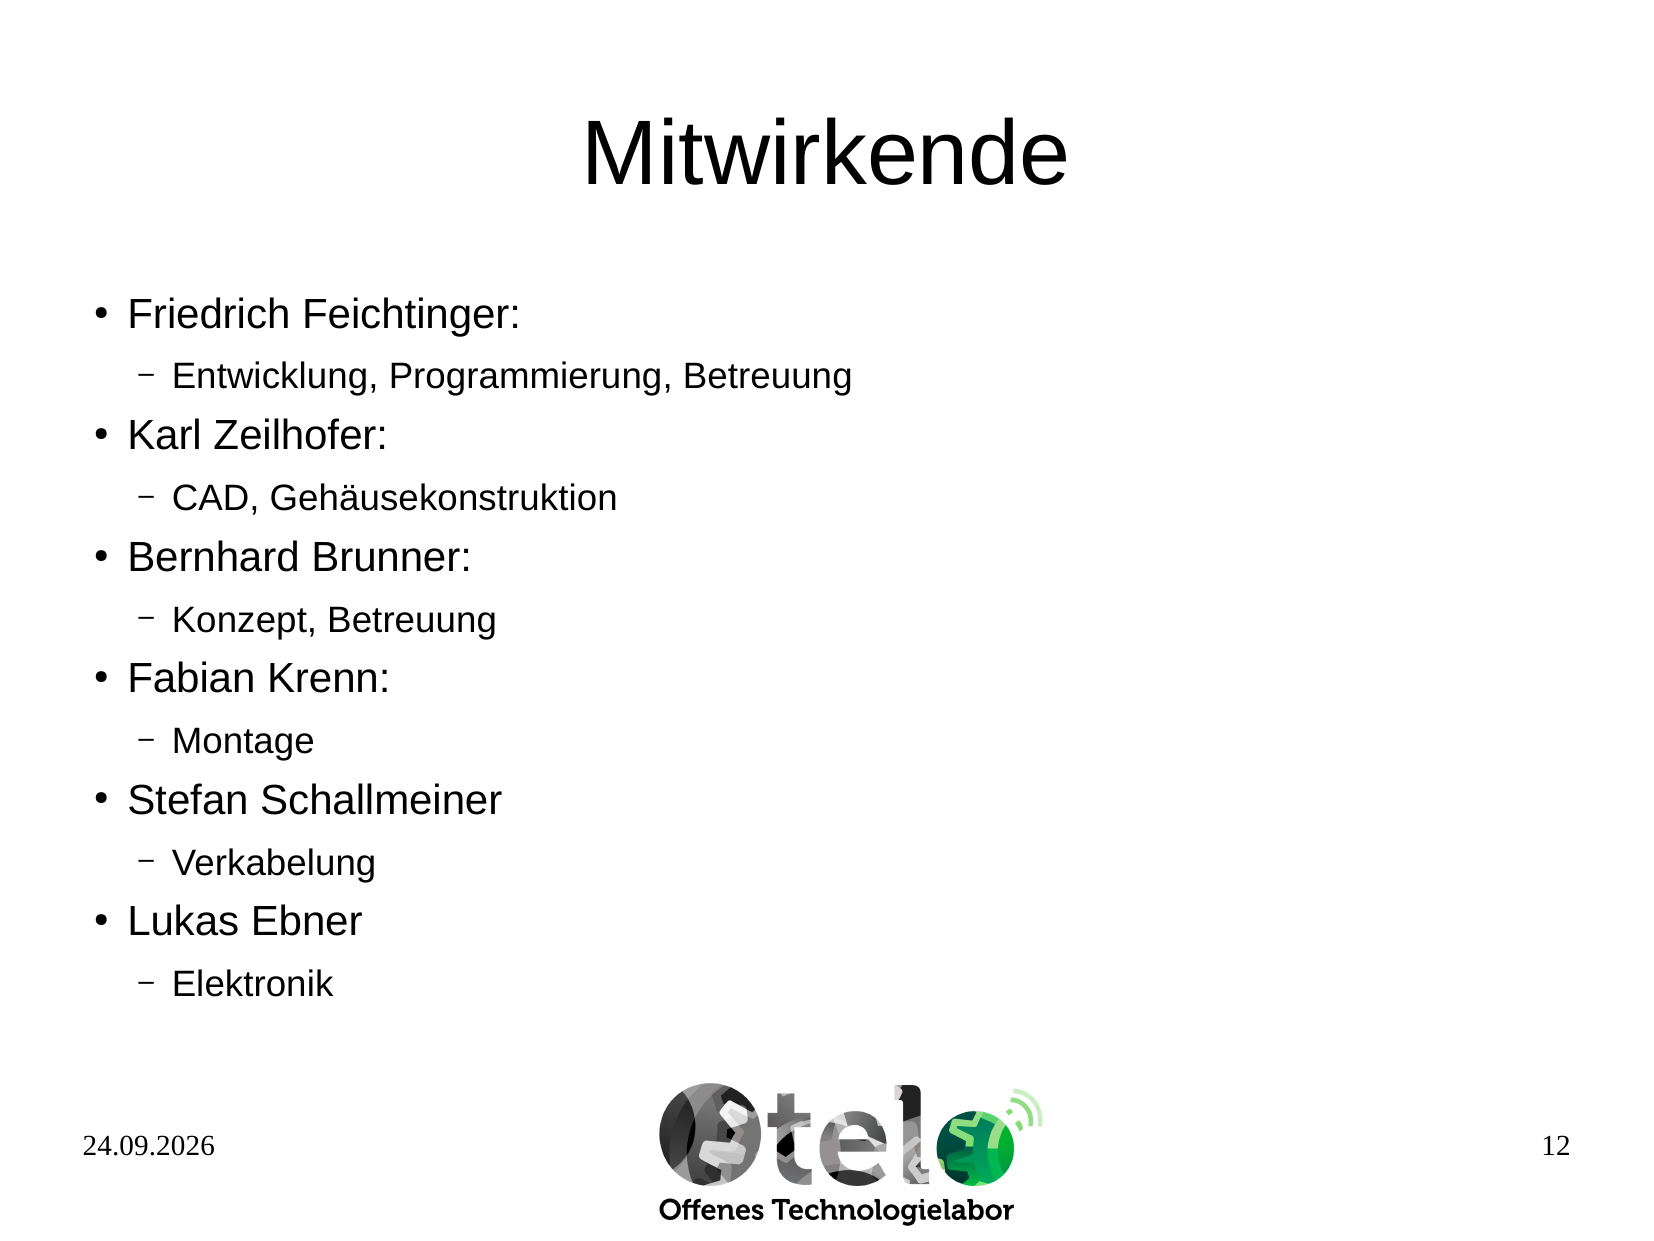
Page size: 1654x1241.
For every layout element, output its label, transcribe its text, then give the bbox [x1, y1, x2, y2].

list Friedrich Feichtinger: Entwicklung, Programmierung, Betreuung Karl Zeilhofer: CAD, Gehäusekonstruktion Bernhard Brunner: Konzept, Betreuung Fabian Krenn: Montage Stefan Schallmeiner Verkabelung Lukas Ebner Elektronik [82, 290, 1571, 1010]
picture [649, 1071, 1050, 1229]
title Mitwirkende [82, 49, 1571, 257]
